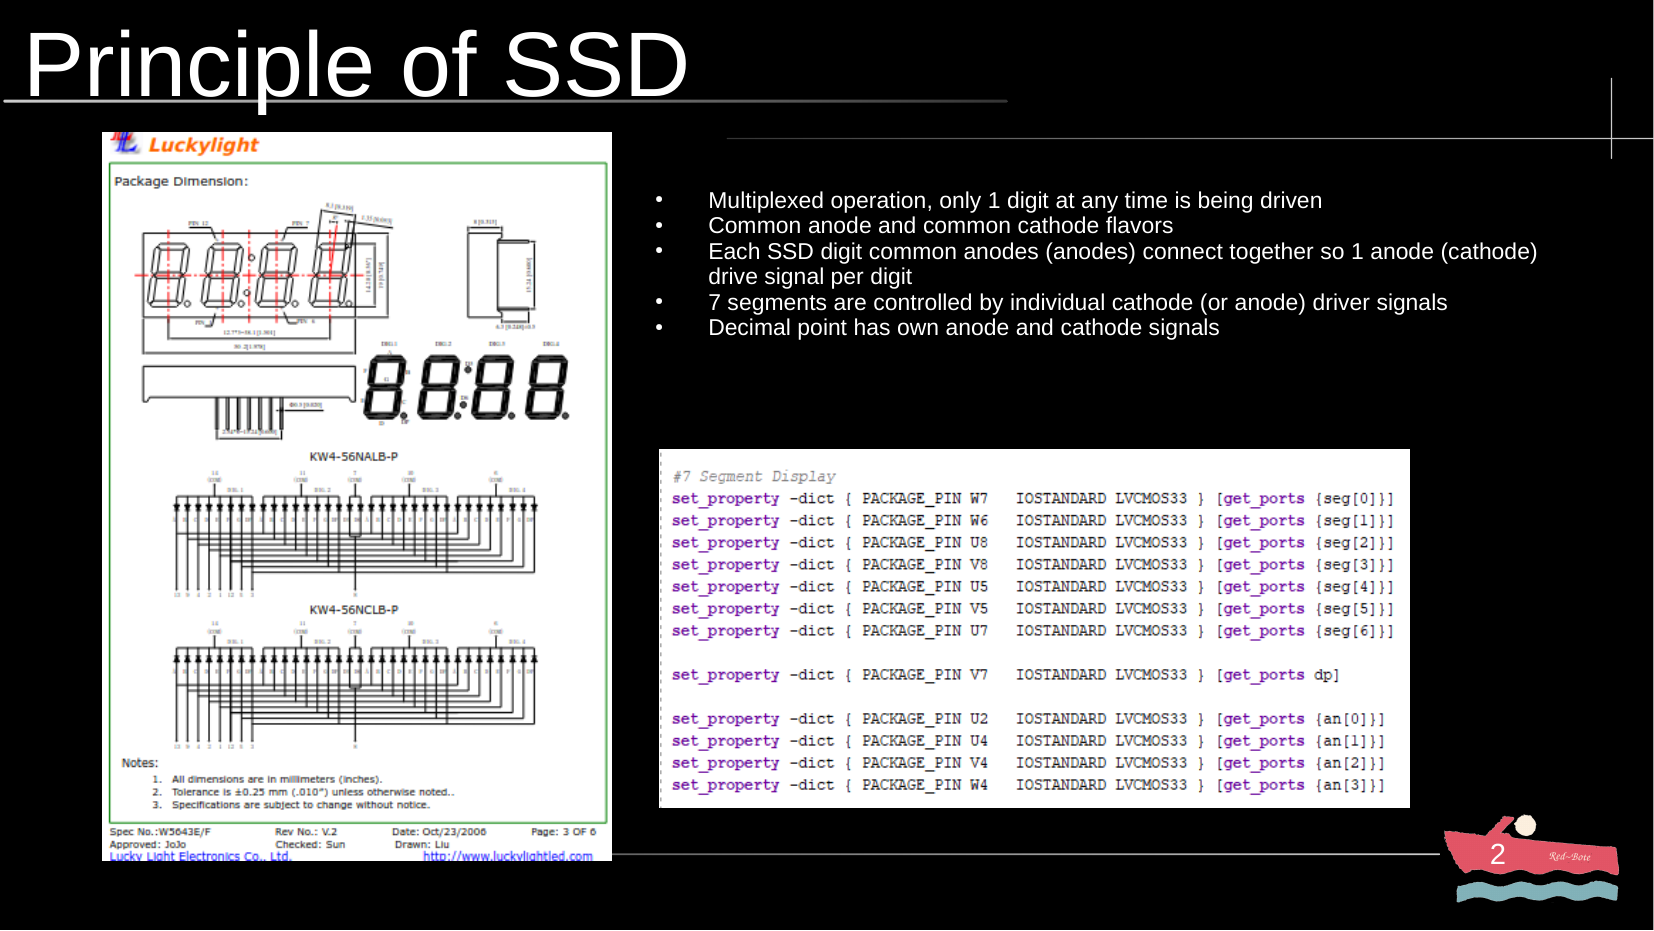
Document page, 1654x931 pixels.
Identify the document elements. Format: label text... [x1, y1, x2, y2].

list Multiplexed operation, only 1 digit at any time is being driven Common anode and common cathode flavors Each SSD digit common anodes (anodes) connect together so 1 anode (cathode) drive signal per digit 7 segments are controlled by individual cathode (or anode) driver signals Decimal point has own anode and cathode signals [637, 187, 1576, 413]
title Principle of SSD [23, 11, 1589, 119]
picture [102, 132, 612, 861]
picture [659, 449, 1410, 808]
picture [1440, 807, 1625, 908]
